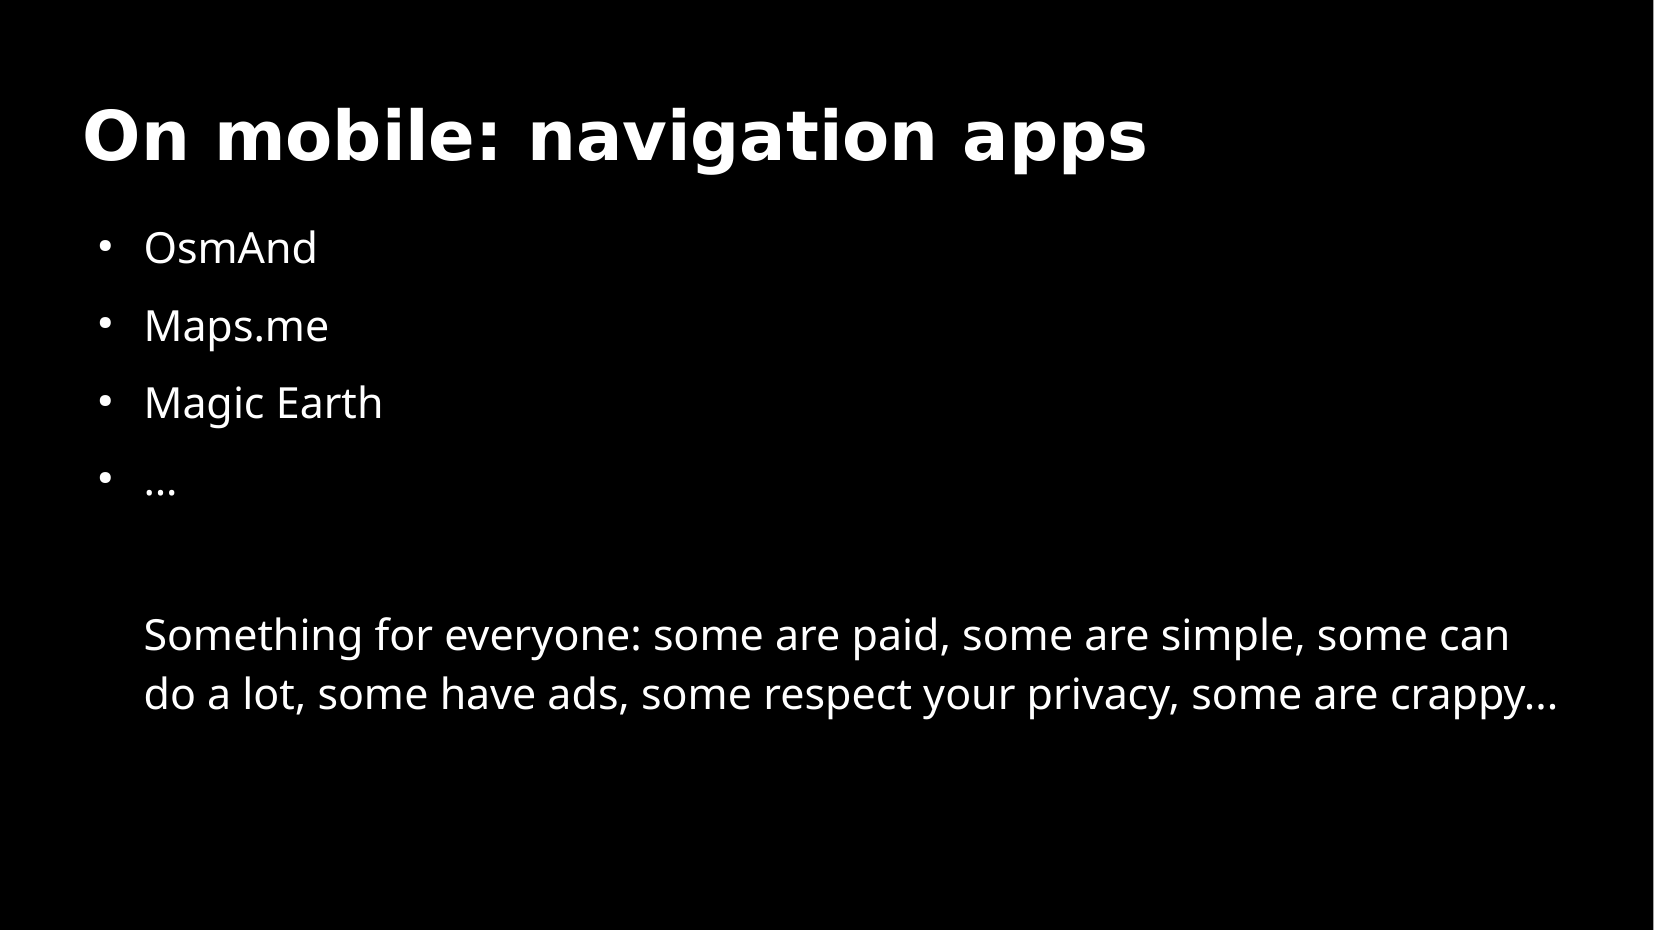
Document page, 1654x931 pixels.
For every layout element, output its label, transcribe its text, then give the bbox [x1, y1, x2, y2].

list OsmAnd Maps.me Magic Earth … Something for everyone: some are paid, some are simple, some can do a lot, some have ads, some respect your privacy, some are crappy... [82, 217, 1571, 758]
title On mobile: navigation apps [82, 59, 1571, 215]
